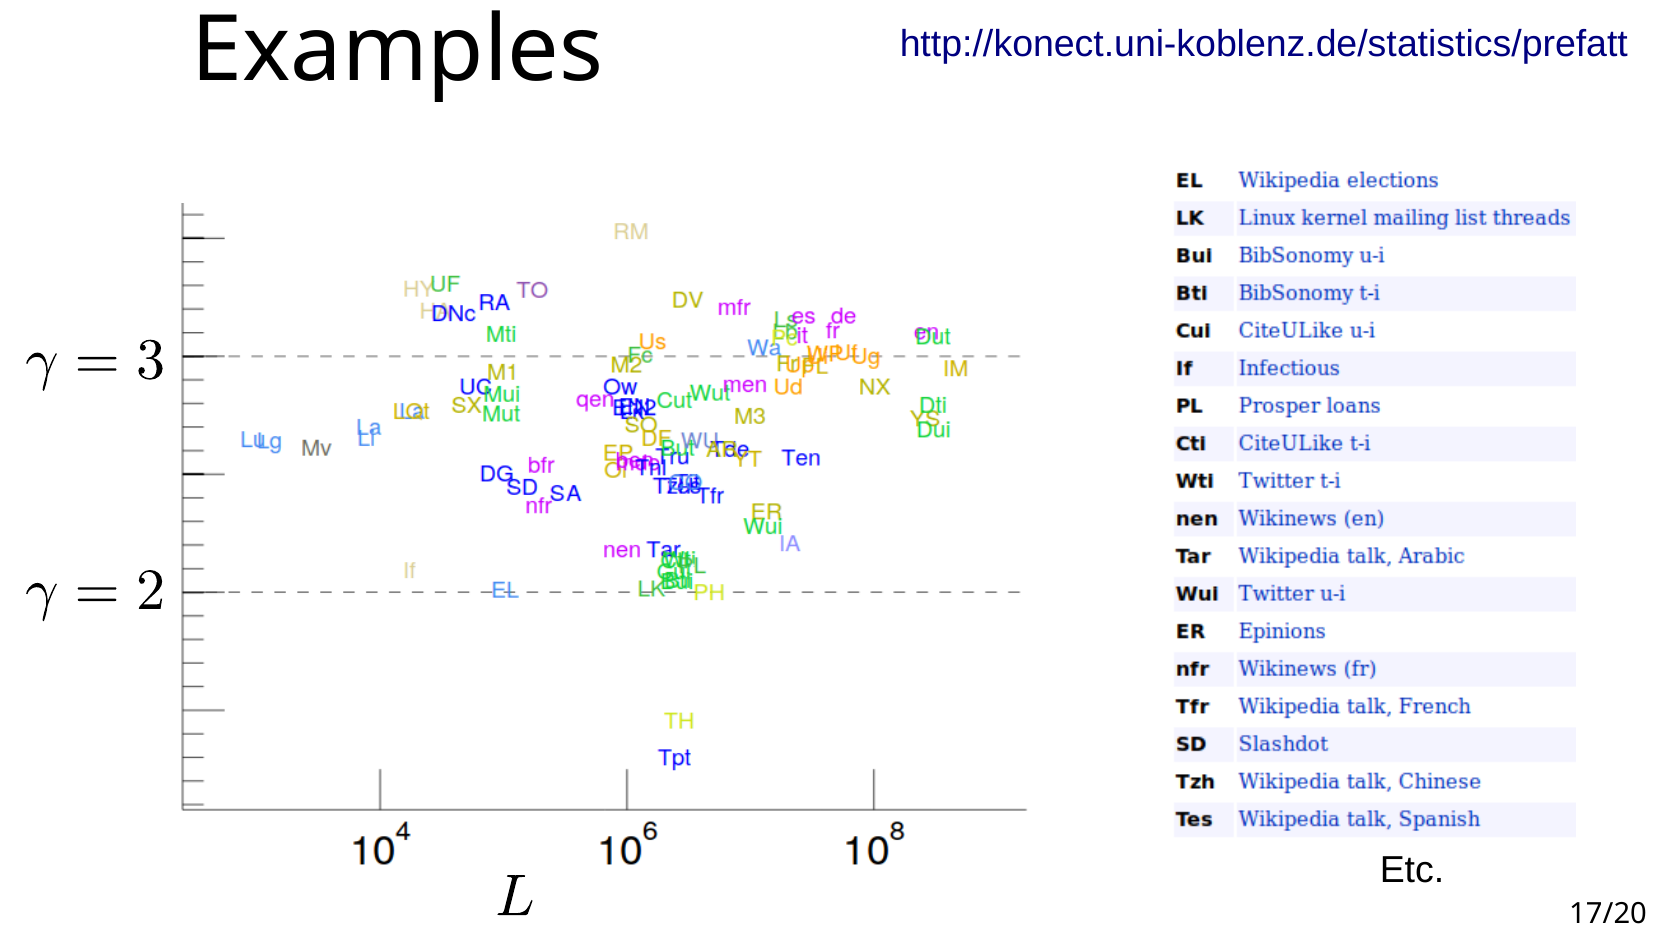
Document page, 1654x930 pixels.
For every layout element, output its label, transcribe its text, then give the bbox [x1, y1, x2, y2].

title Examples [0, 0, 796, 110]
picture [179, 203, 1045, 871]
text_box [25, 570, 166, 622]
text_box Etc. [1365, 841, 1591, 899]
picture [1165, 164, 1576, 842]
text_box [25, 339, 166, 391]
text_box [495, 875, 535, 916]
text_box http://konect.uni-koblenz.de/statistics/prefatt [885, 15, 1644, 72]
